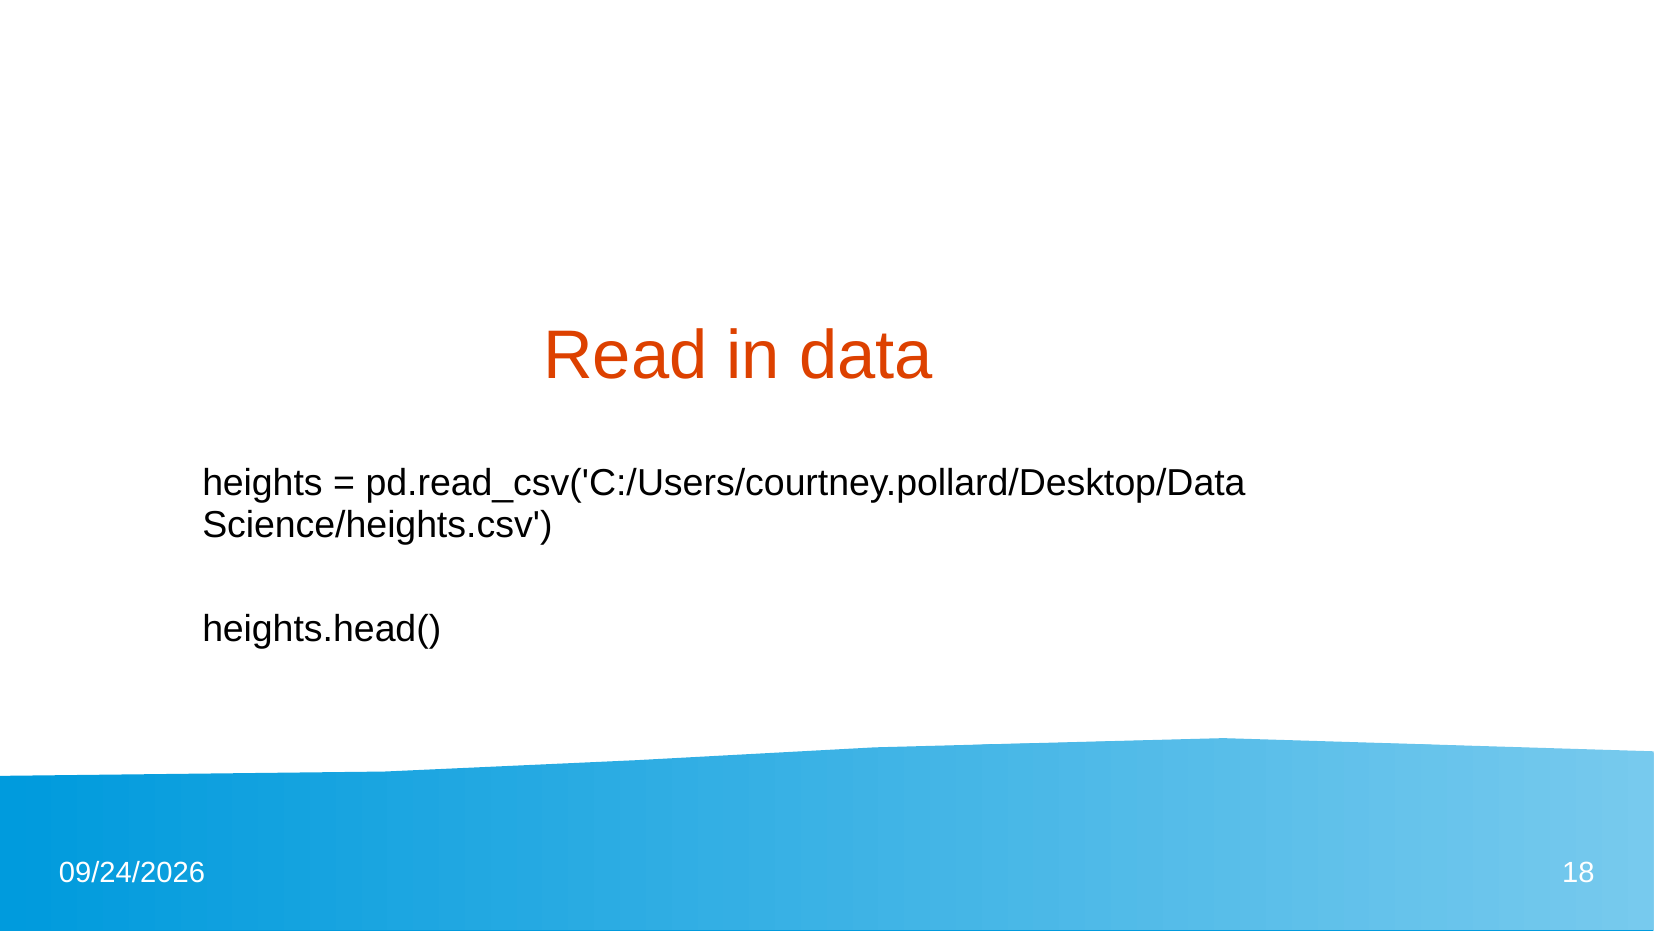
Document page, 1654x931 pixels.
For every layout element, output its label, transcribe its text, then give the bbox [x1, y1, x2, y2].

text_box heights.head() [187, 600, 1351, 657]
title Read in data [0, 265, 1477, 443]
text_box heights = pd.read_csv('C:/Users/courtney.pollard/Desktop/Data Science/heights.csv') [187, 412, 1613, 554]
